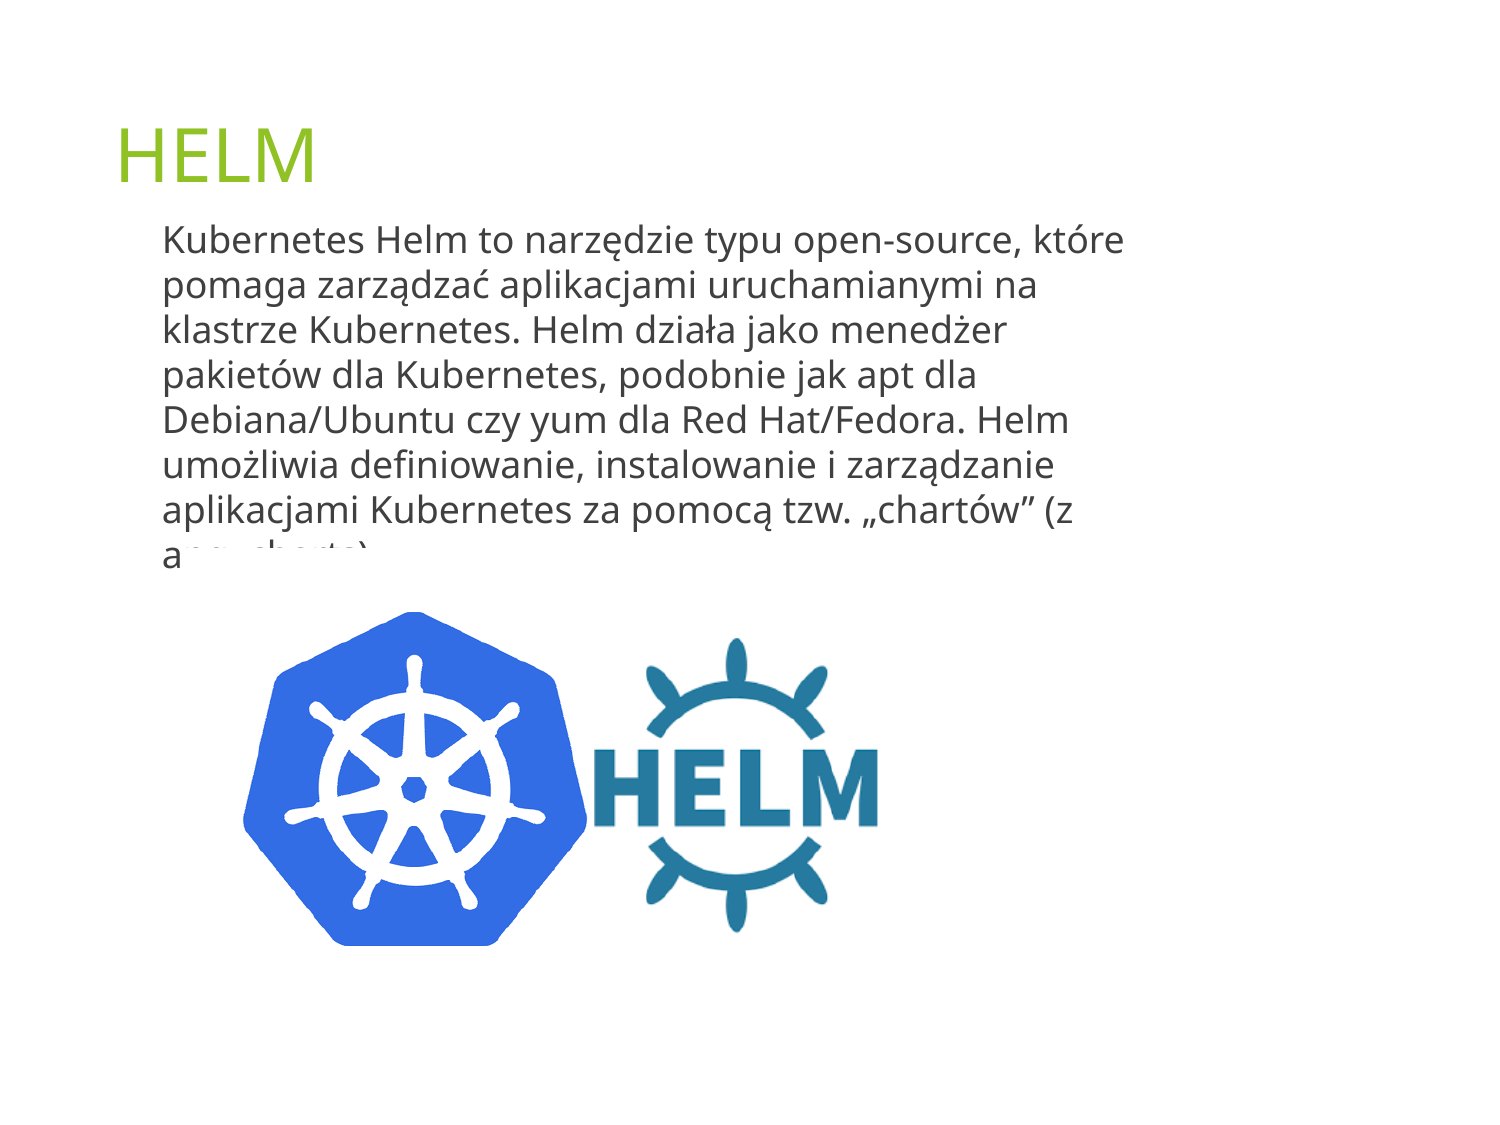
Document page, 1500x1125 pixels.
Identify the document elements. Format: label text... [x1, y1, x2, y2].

title HELM [99, 99, 1142, 317]
list Kubernetes Helm to narzędzie typu open-source, które pomaga zarządzać aplikacjami uruchamianymi na klastrze Kubernetes. Helm działa jako menedżer pakietów dla Kubernetes, podobnie jak apt dla Debiana/Ubuntu czy yum dla Red Hat/Fedora. Helm umożliwia definiowanie, instalowanie i zarządzanie aplikacjami Kubernetes za pomocą tzw. „chartów” (z ang. charts). [146, 208, 1174, 989]
picture [184, 548, 943, 1004]
